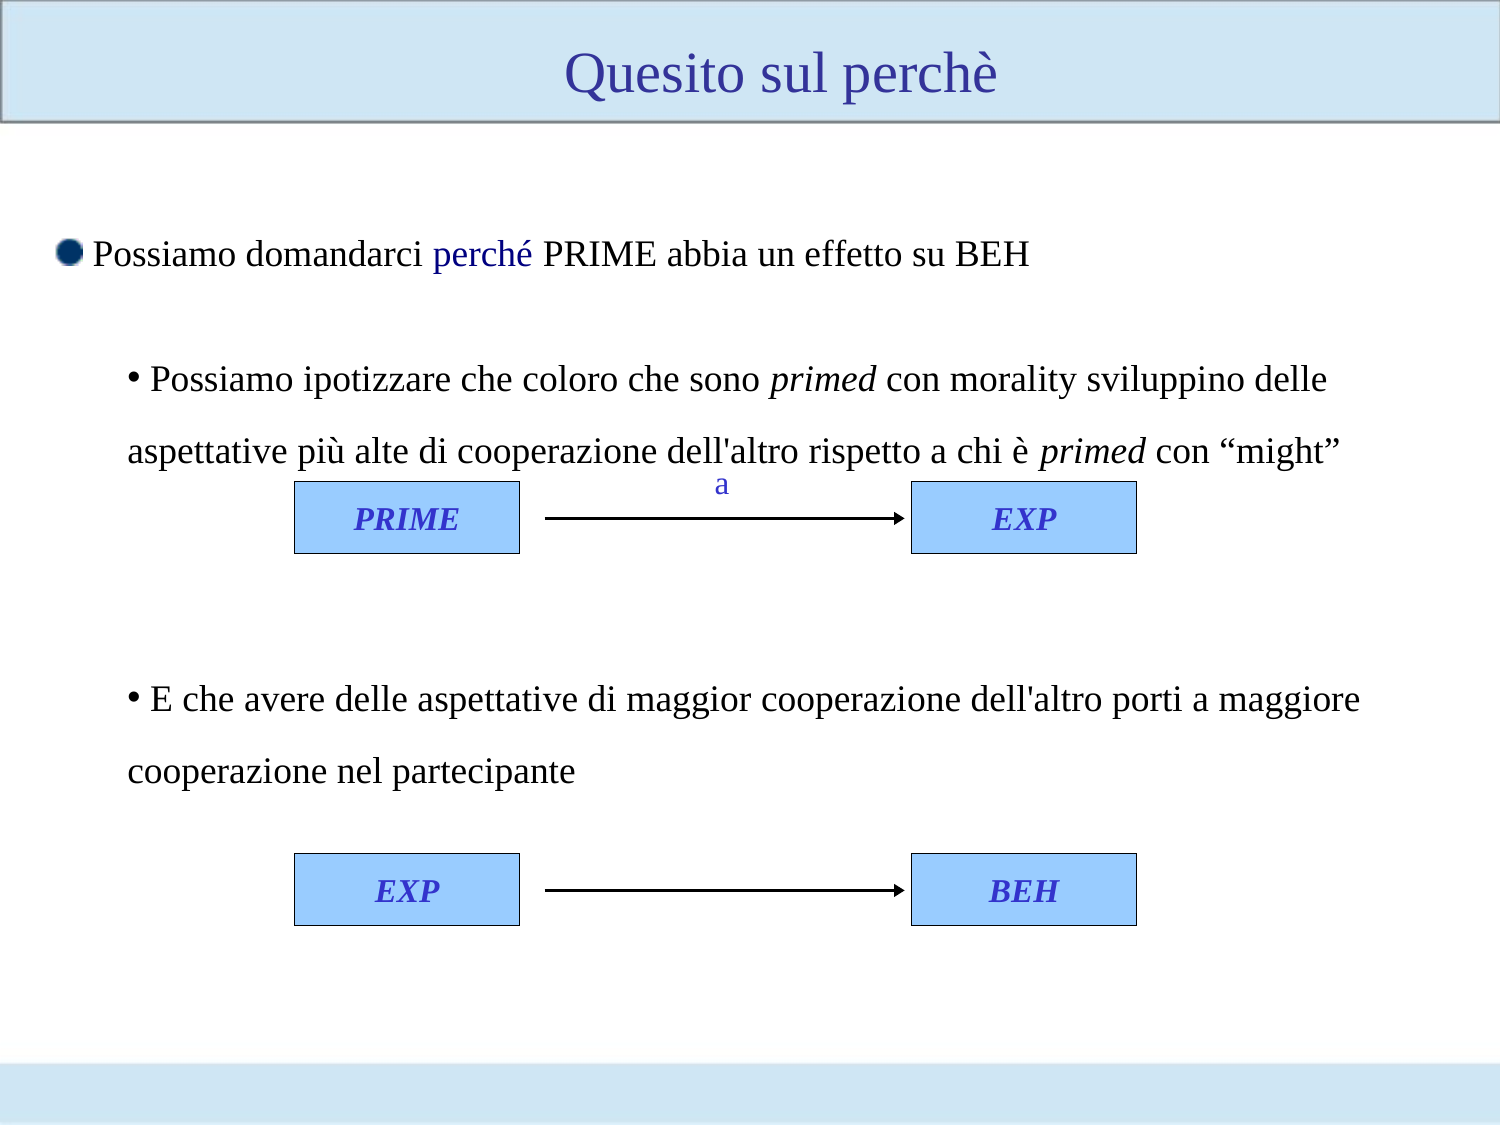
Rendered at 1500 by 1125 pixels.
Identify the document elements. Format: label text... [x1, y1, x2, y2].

text_box Possiamo domandarci perché PRIME abbia un effetto su BEH Possiamo ipotizzare che coloro che sono primed con morality sviluppino delle aspettative più alte di cooperazione dell'altro rispetto a chi è primed con “might” E che avere delle aspettative di maggior cooperazione dell'altro porti a maggiore cooperazione nel partecipante [37, 187, 1463, 800]
text_box EXP [911, 481, 1137, 554]
title Quesito sul perchè [249, 21, 1313, 117]
text_box BEH [911, 853, 1137, 926]
text_box PRIME [294, 481, 520, 554]
picture [0, 0, 1500, 1125]
text_box a [625, 454, 819, 561]
text_box EXP [294, 853, 520, 926]
